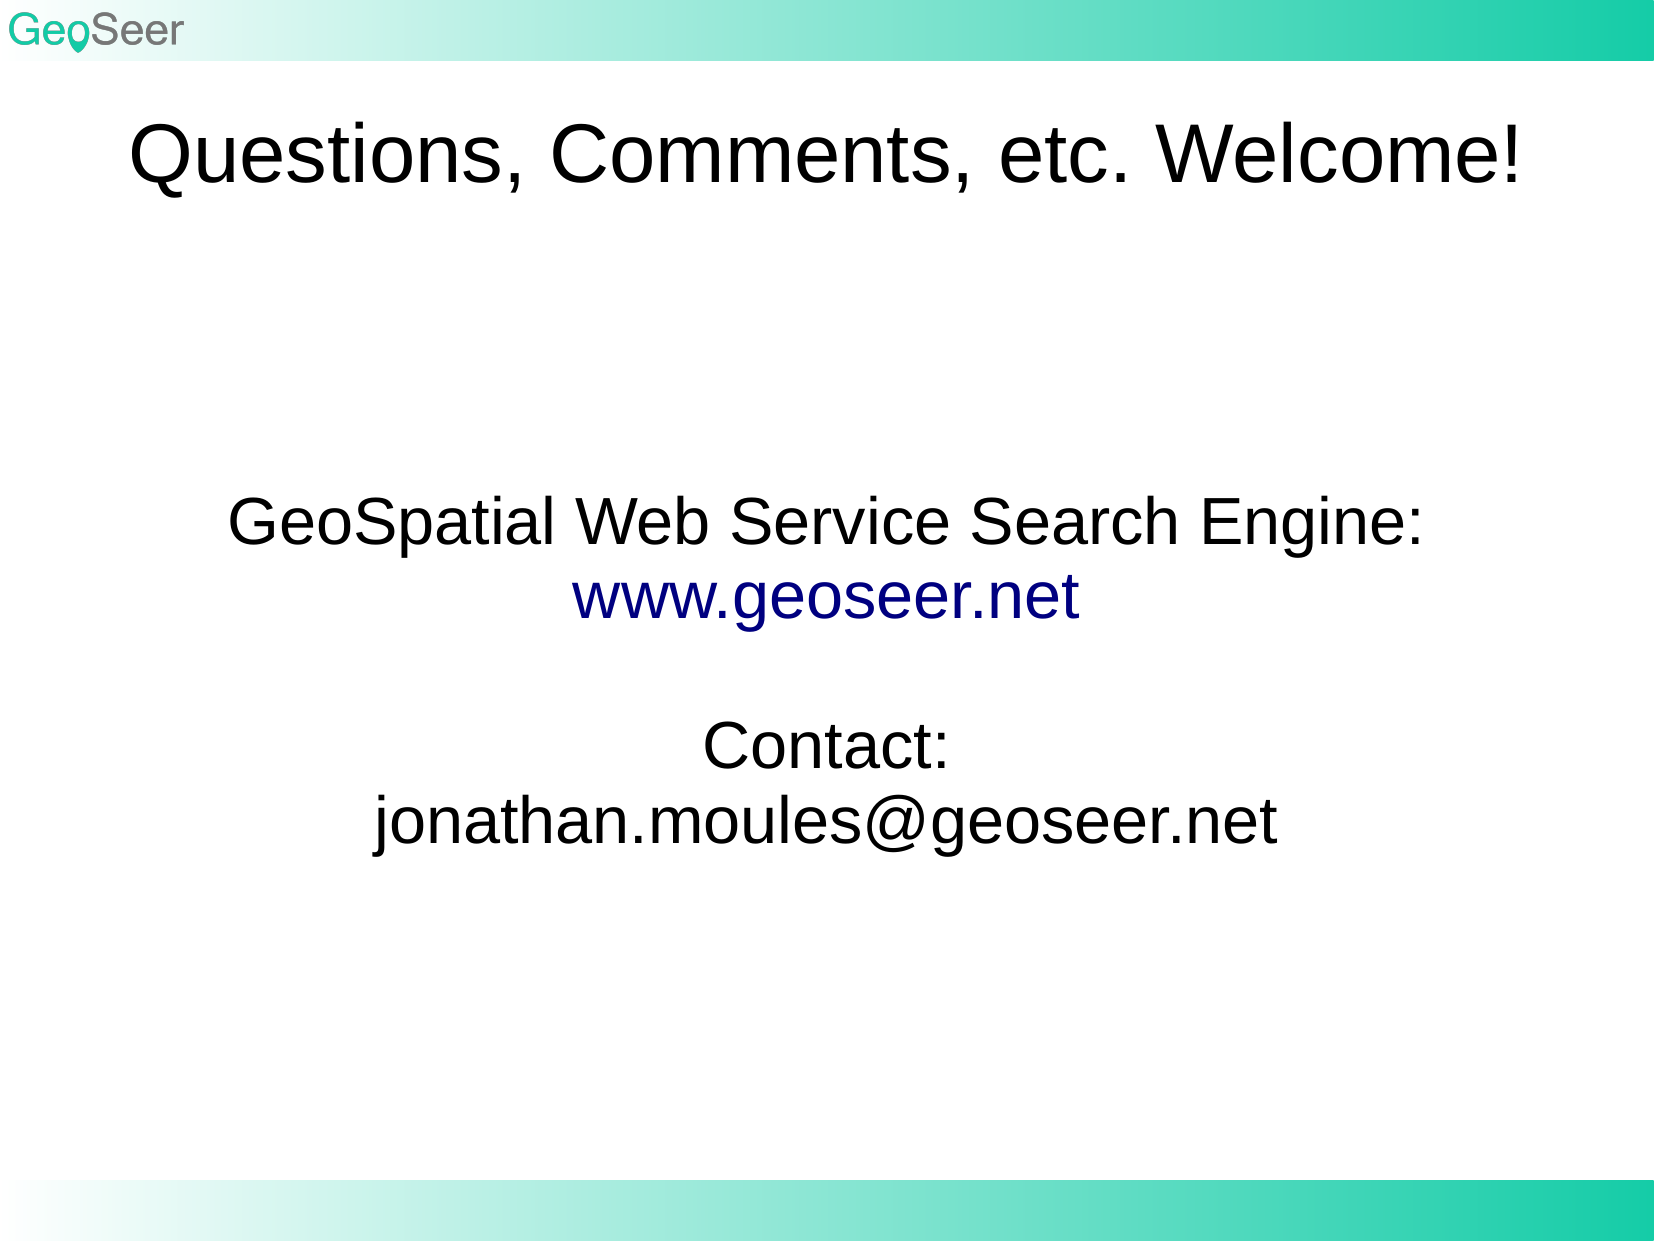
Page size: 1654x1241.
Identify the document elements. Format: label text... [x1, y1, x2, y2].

title Questions, Comments, etc. Welcome! [82, 96, 1571, 211]
picture [7, 10, 186, 55]
subtitle GeoSpatial Web Service Search Engine: www.geoseer.net Contact: jonathan.moules@geoseer.net [82, 255, 1571, 1087]
